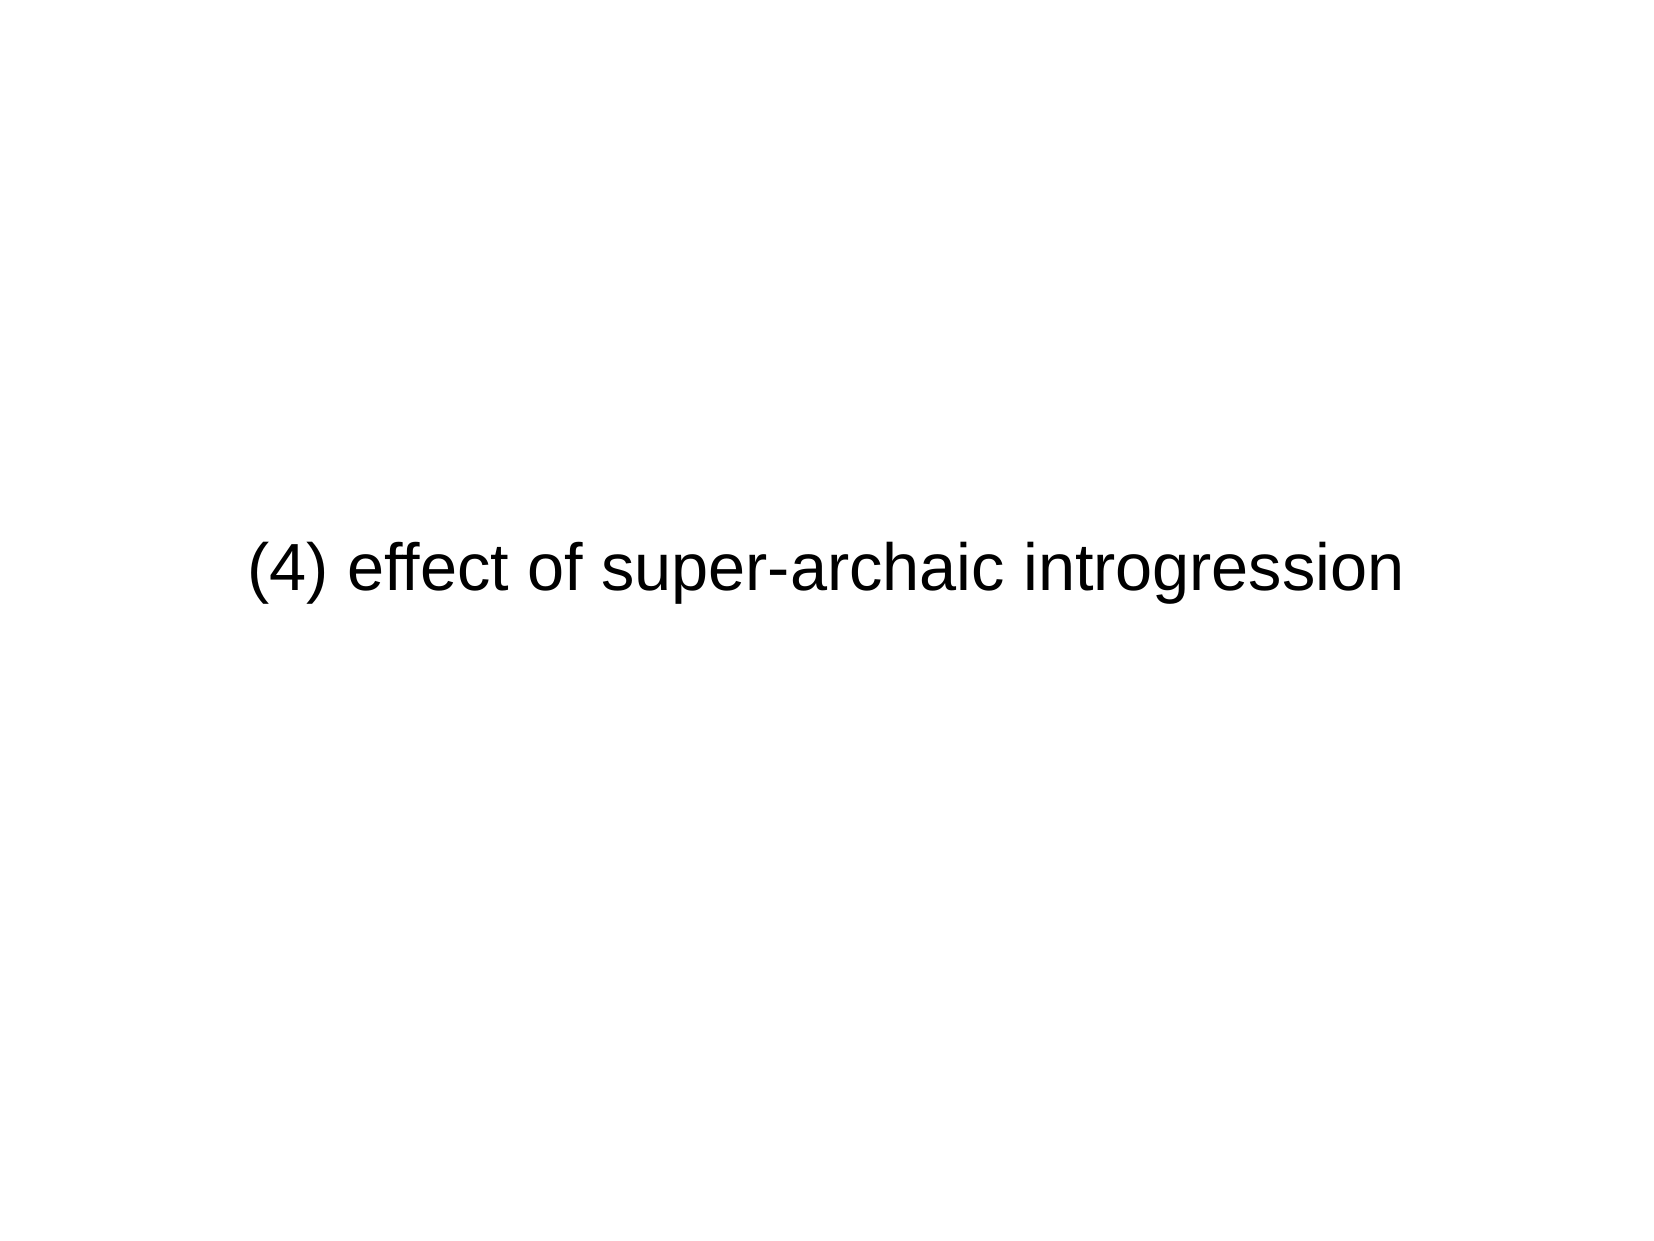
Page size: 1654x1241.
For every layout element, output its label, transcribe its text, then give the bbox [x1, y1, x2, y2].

subtitle (4) effect of super-archaic introgression [82, 49, 1571, 1010]
